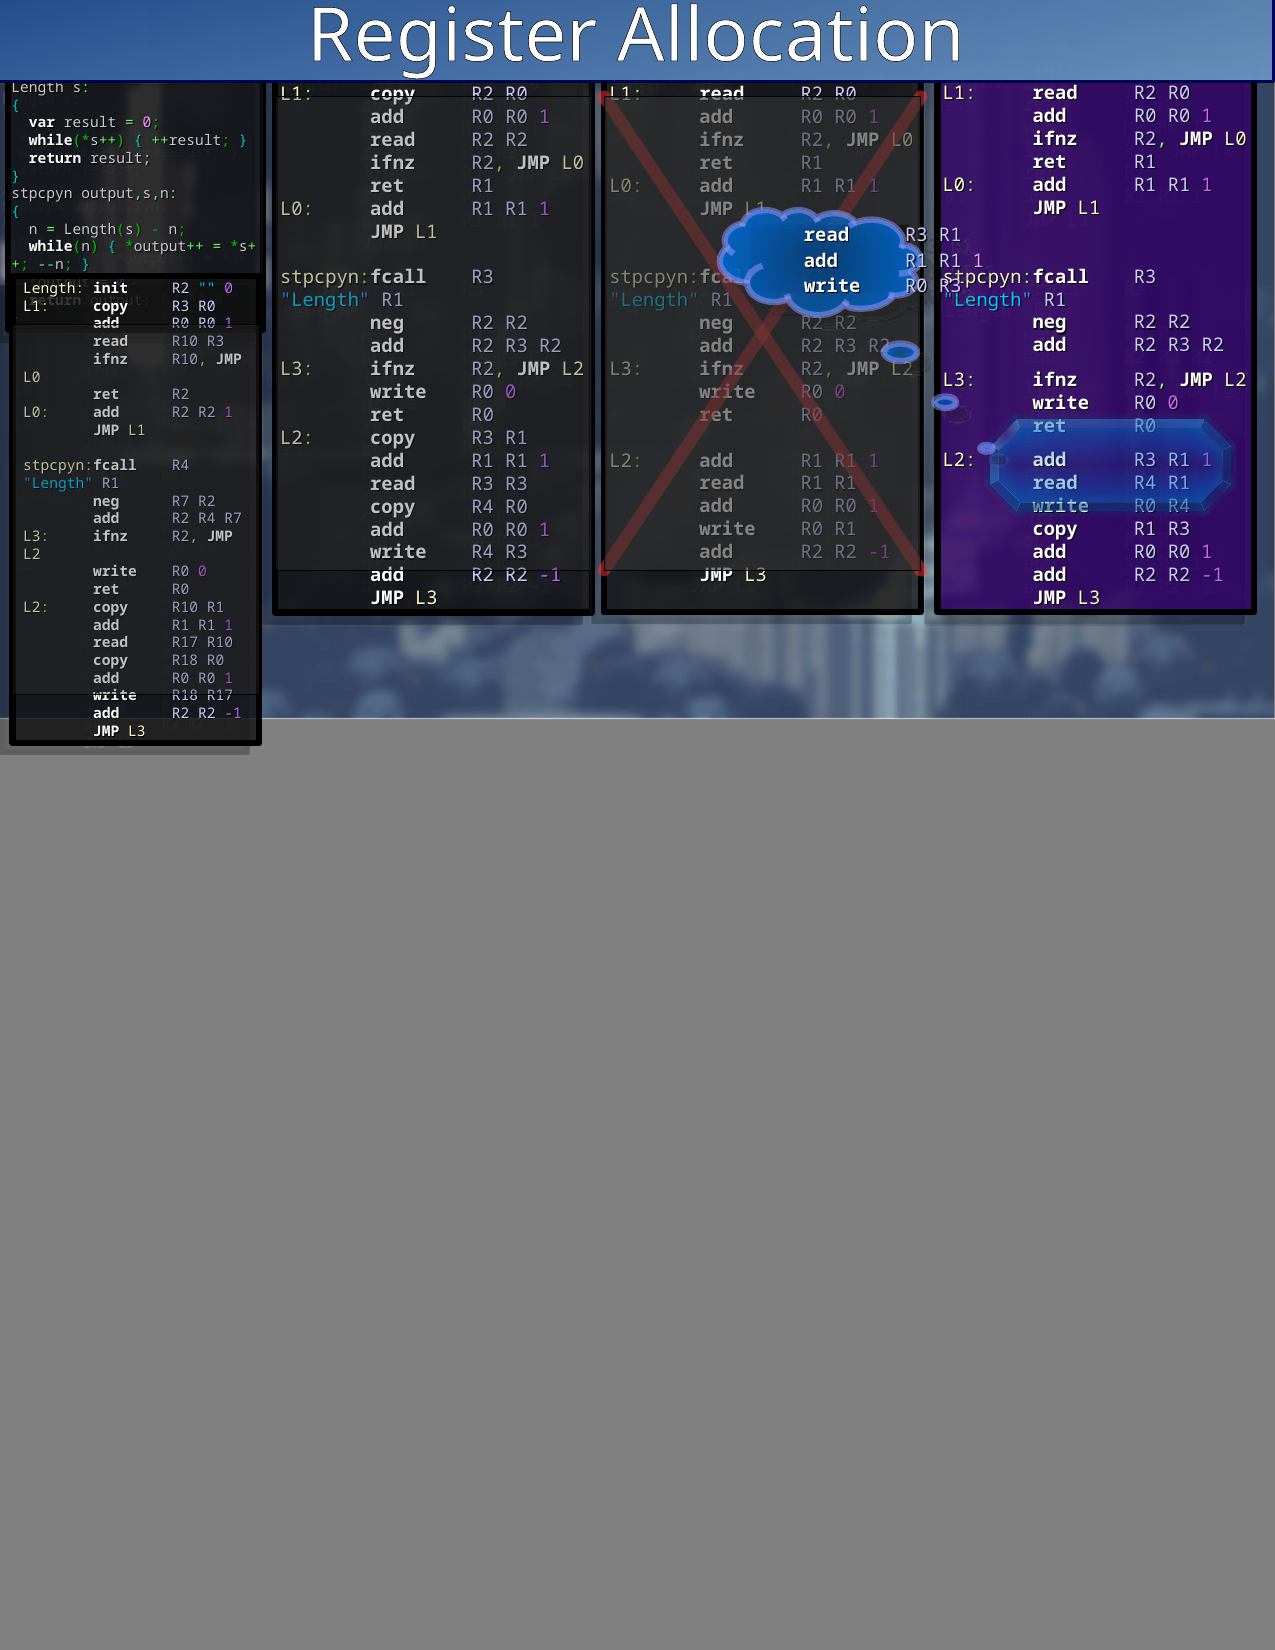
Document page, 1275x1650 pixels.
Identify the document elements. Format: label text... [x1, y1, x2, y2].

text_box [12, 324, 260, 695]
title Register Allocation [0, 0, 1274, 82]
text_box Length: init R1 "" 0 L1: read R2 R0 add R0 R0 1 ifnz R2, JMP L0 ret R1 L0: add R1 R1 1 JMP L1 stpcpyn:fcall R3 "Length" R1 neg R2 R2 add R2 R3 R2 L3: ifnz R2, JMP L2 write R0 0 ret R0 L2: add R3 R1 1 read R4 R1 write R0 R4 copy R1 R3 add R0 R0 1 add R2 R2 -1 JMP L3 [937, 97, 1255, 571]
picture [0, 83, 9, 717]
text_box Length s: { var result = 0; while(*s++) { ++result; } return result; } stpcpyn output,s,n: { n = Length(s) - n; while(n) { *output++ = *s++; --n; } *output = 0; return output; } [8, 97, 261, 283]
text_box [912, 267, 921, 282]
text_box [275, 96, 592, 571]
picture [262, 83, 1274, 717]
text_box [604, 96, 921, 571]
text_box read R3 R1 add R1 R1 1 write R0 R3 [719, 210, 921, 316]
text_box [990, 420, 1231, 511]
